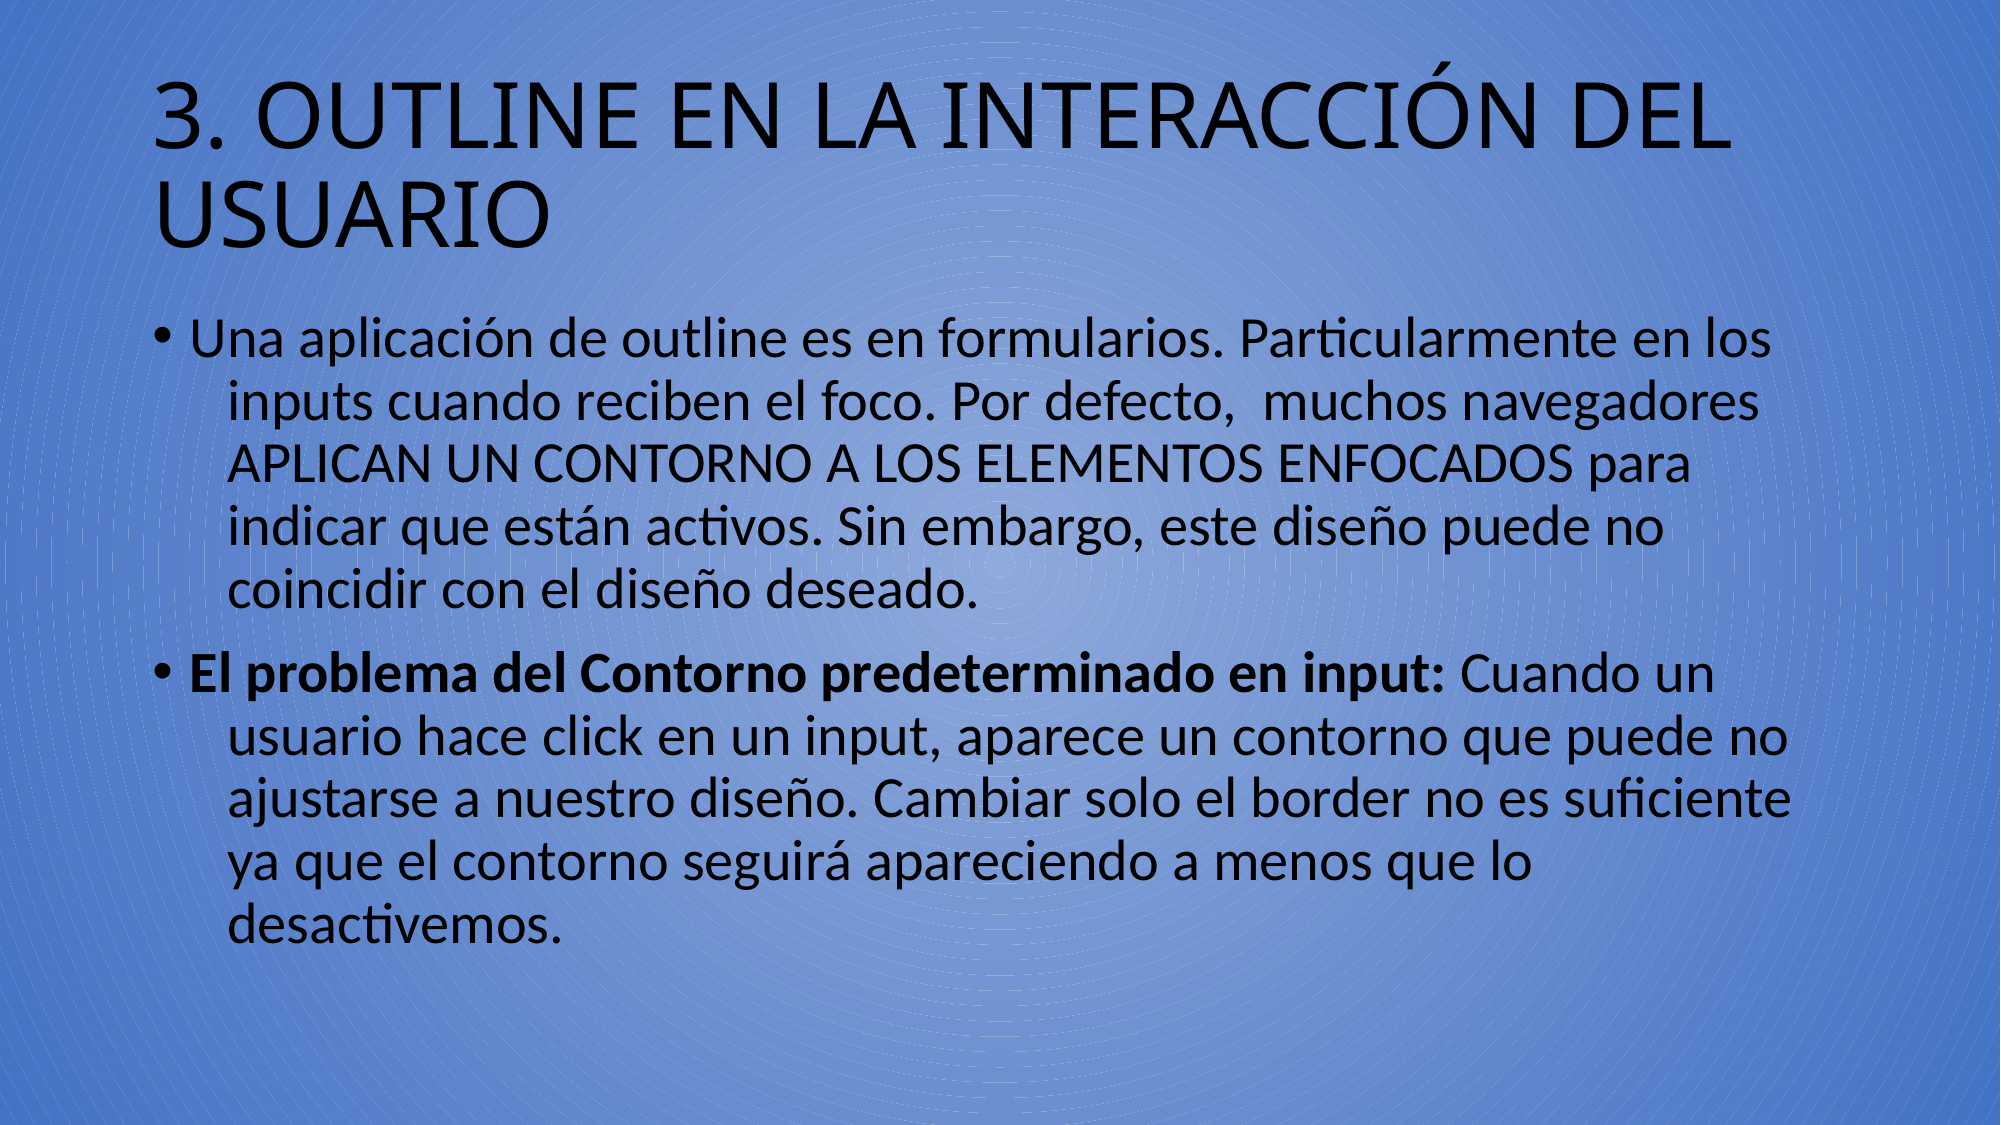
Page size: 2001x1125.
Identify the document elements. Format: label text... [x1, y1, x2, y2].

list Una aplicación de outline es en formularios. Particularmente en los inputs cuando reciben el foco. Por defecto, muchos navegadores APLICAN UN CONTORNO A LOS ELEMENTOS ENFOCADOS para indicar que están activos. Sin embargo, este diseño puede no coincidir con el diseño deseado. El problema del Contorno predeterminado en input: Cuando un usuario hace click en un input, aparece un contorno que puede no ajustarse a nuestro diseño. Cambiar solo el border no es suficiente ya que el contorno seguirá apareciendo a menos que lo desactivemos. [137, 299, 1863, 1014]
title 3. OUTLINE EN LA INTERACCIÓN DEL USUARIO [137, 59, 1863, 278]
